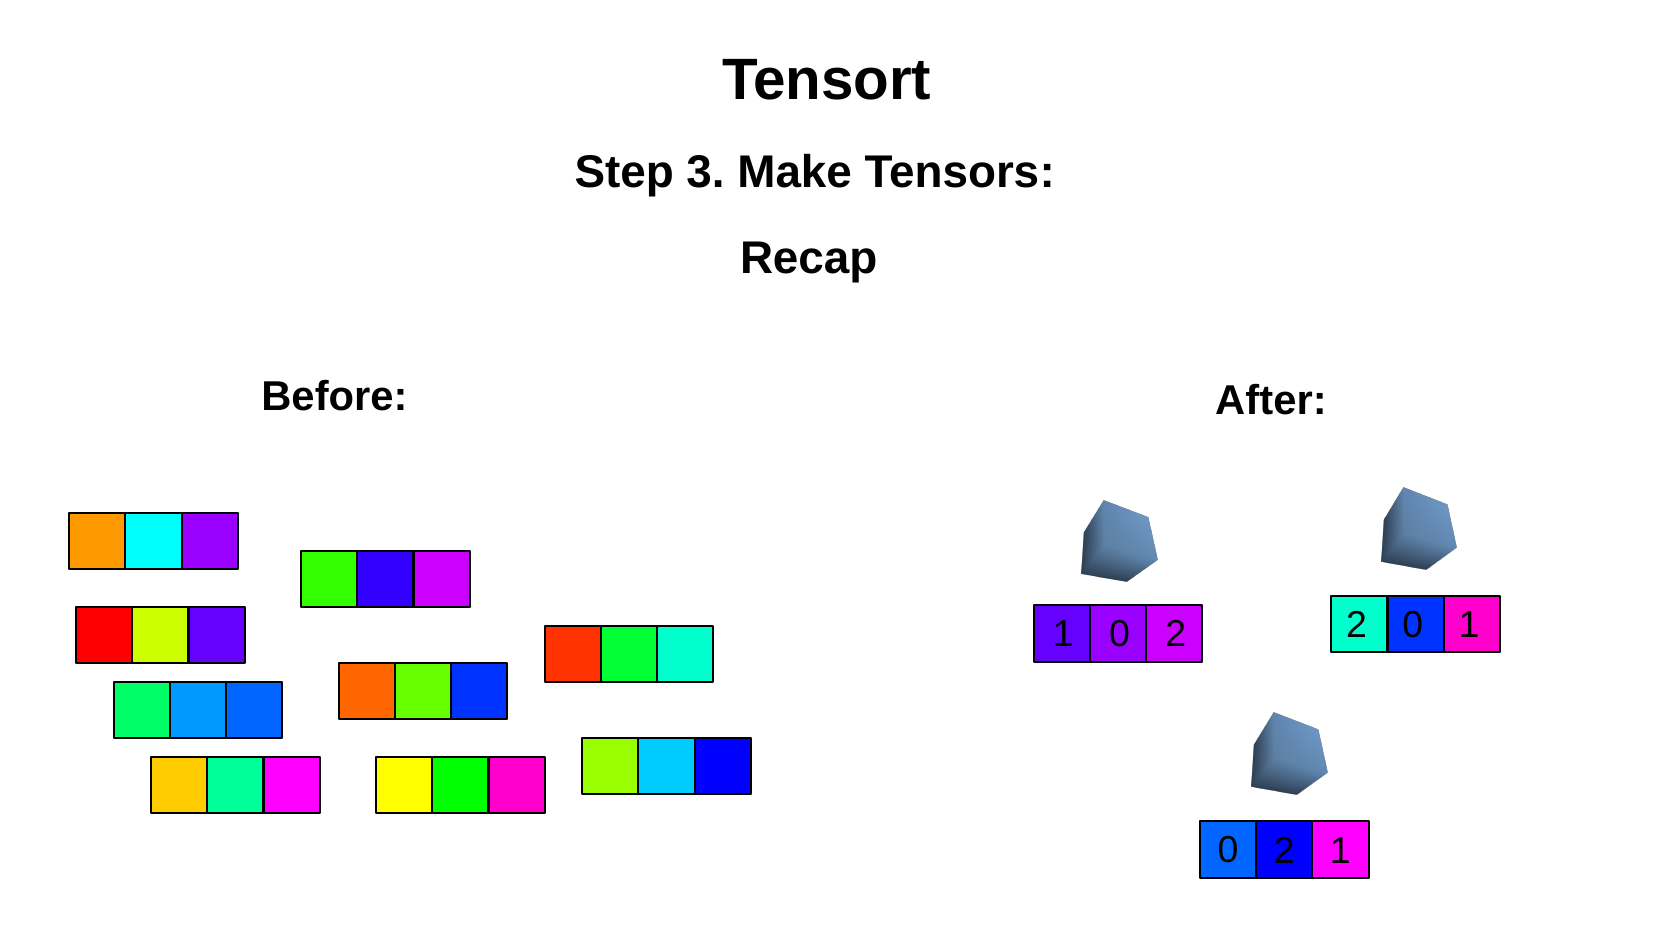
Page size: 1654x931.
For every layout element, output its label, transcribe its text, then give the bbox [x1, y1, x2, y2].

text_box 1 [1038, 604, 1095, 662]
text_box [582, 738, 751, 795]
title Tensort [82, 2, 1571, 158]
text_box After: [1127, 343, 1416, 456]
subtitle Before: [190, 339, 479, 453]
text_box [1033, 605, 1038, 662]
text_box Recap [712, 225, 958, 292]
text_box 1 [1444, 596, 1500, 654]
text_box Step 3. Make Tensors: [559, 138, 1455, 257]
text_box 1 [1316, 821, 1372, 879]
text_box 2 [1331, 595, 1388, 653]
text_box [69, 513, 238, 570]
text_box [150, 756, 320, 814]
text_box [301, 550, 470, 607]
text_box [1388, 595, 1501, 653]
text_box 2 [1260, 821, 1316, 879]
text_box [113, 681, 283, 739]
text_box 0 [1387, 596, 1444, 654]
text_box 0 [1094, 605, 1151, 663]
text_box [544, 625, 714, 682]
text_box [338, 663, 508, 720]
text_box [376, 756, 545, 814]
text_box [76, 606, 245, 664]
text_box 0 [1202, 821, 1260, 879]
text_box 2 [1151, 605, 1207, 663]
